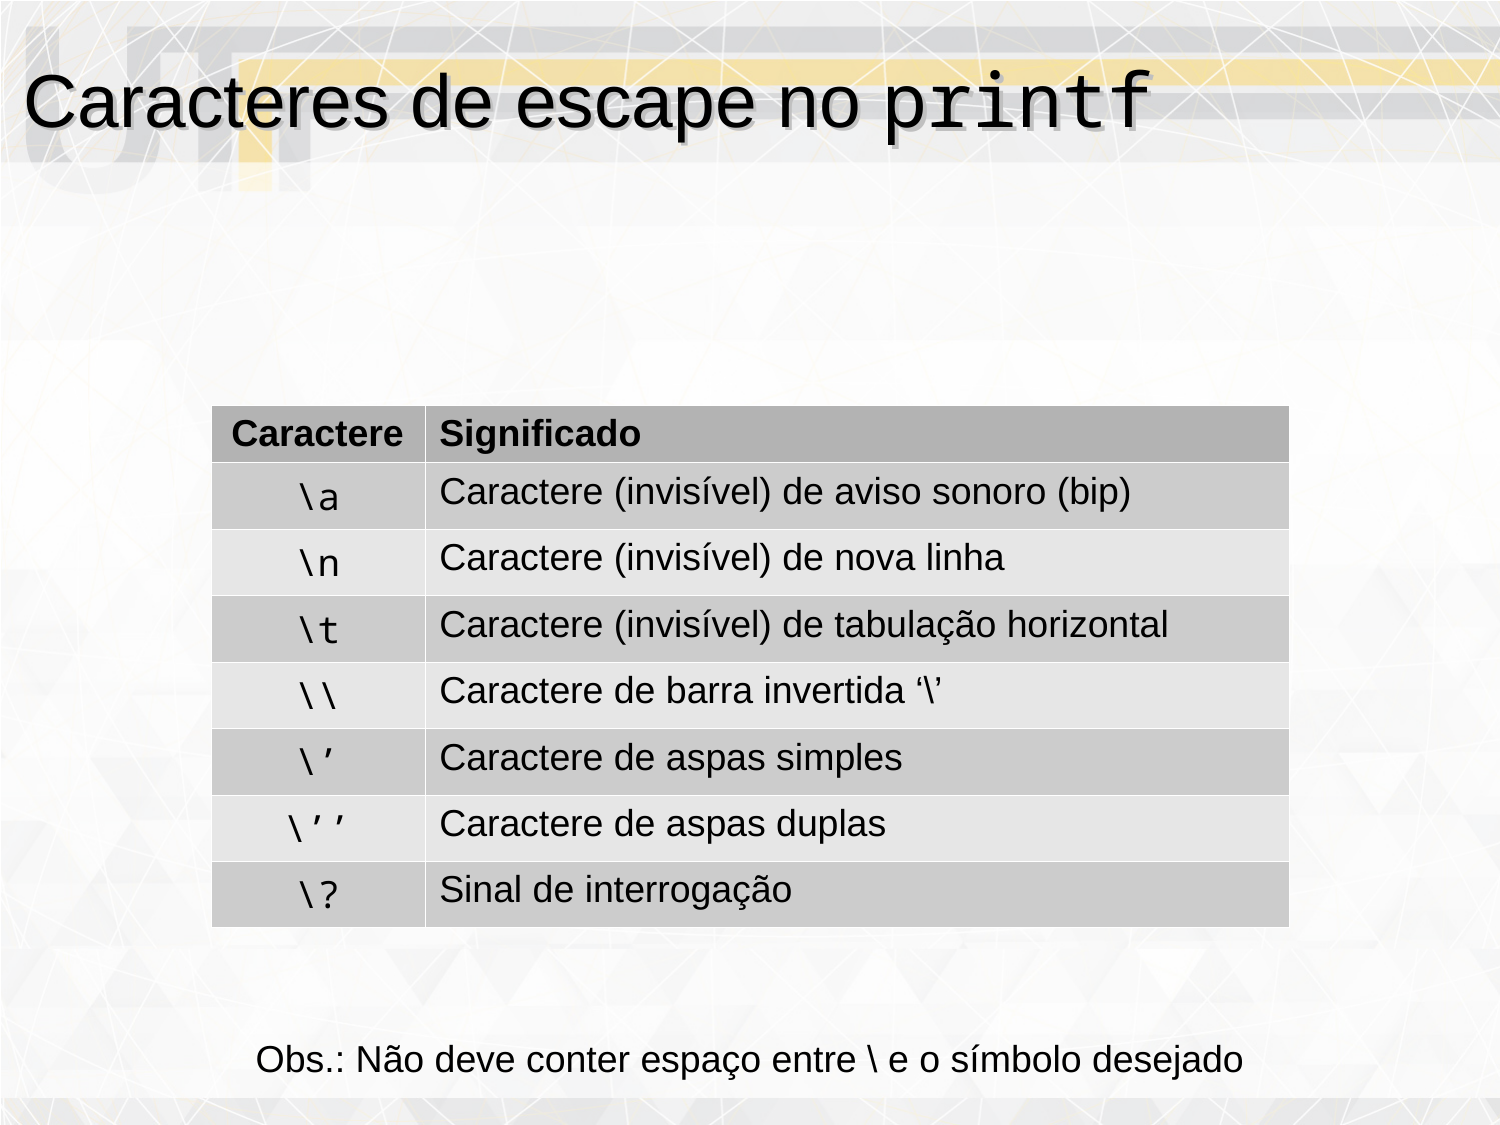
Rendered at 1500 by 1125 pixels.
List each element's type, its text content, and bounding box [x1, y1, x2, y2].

table_cell Caractere (invisível) de tabulação horizontal [426, 596, 1289, 662]
text_box Obs.: Não deve conter espaço entre \ e o símbolo desejado [240, 1027, 1260, 1088]
table_cell Caractere de aspas simples [426, 729, 1289, 795]
table_cell Caractere (invisível) de aviso sonoro (bip) [426, 463, 1289, 529]
table_cell Caractere de aspas duplas [426, 796, 1289, 861]
table_cell Caractere (invisível) de nova linha [426, 530, 1289, 595]
table_cell Sinal de interrogação [426, 862, 1289, 927]
table_cell \t [212, 596, 425, 662]
table_cell \’’ [212, 796, 425, 861]
table_cell \’ [212, 729, 425, 795]
table_cell \? [212, 862, 425, 927]
table_cell \\ [212, 663, 425, 728]
table_cell Caractere de barra invertida ‘\’ [426, 663, 1289, 728]
title Caracteres de escape no printf [23, 18, 1489, 178]
table_cell \a [212, 463, 425, 529]
table_header Caractere [212, 406, 425, 462]
table_header Significado [426, 406, 1289, 462]
table_cell \n [212, 530, 425, 595]
